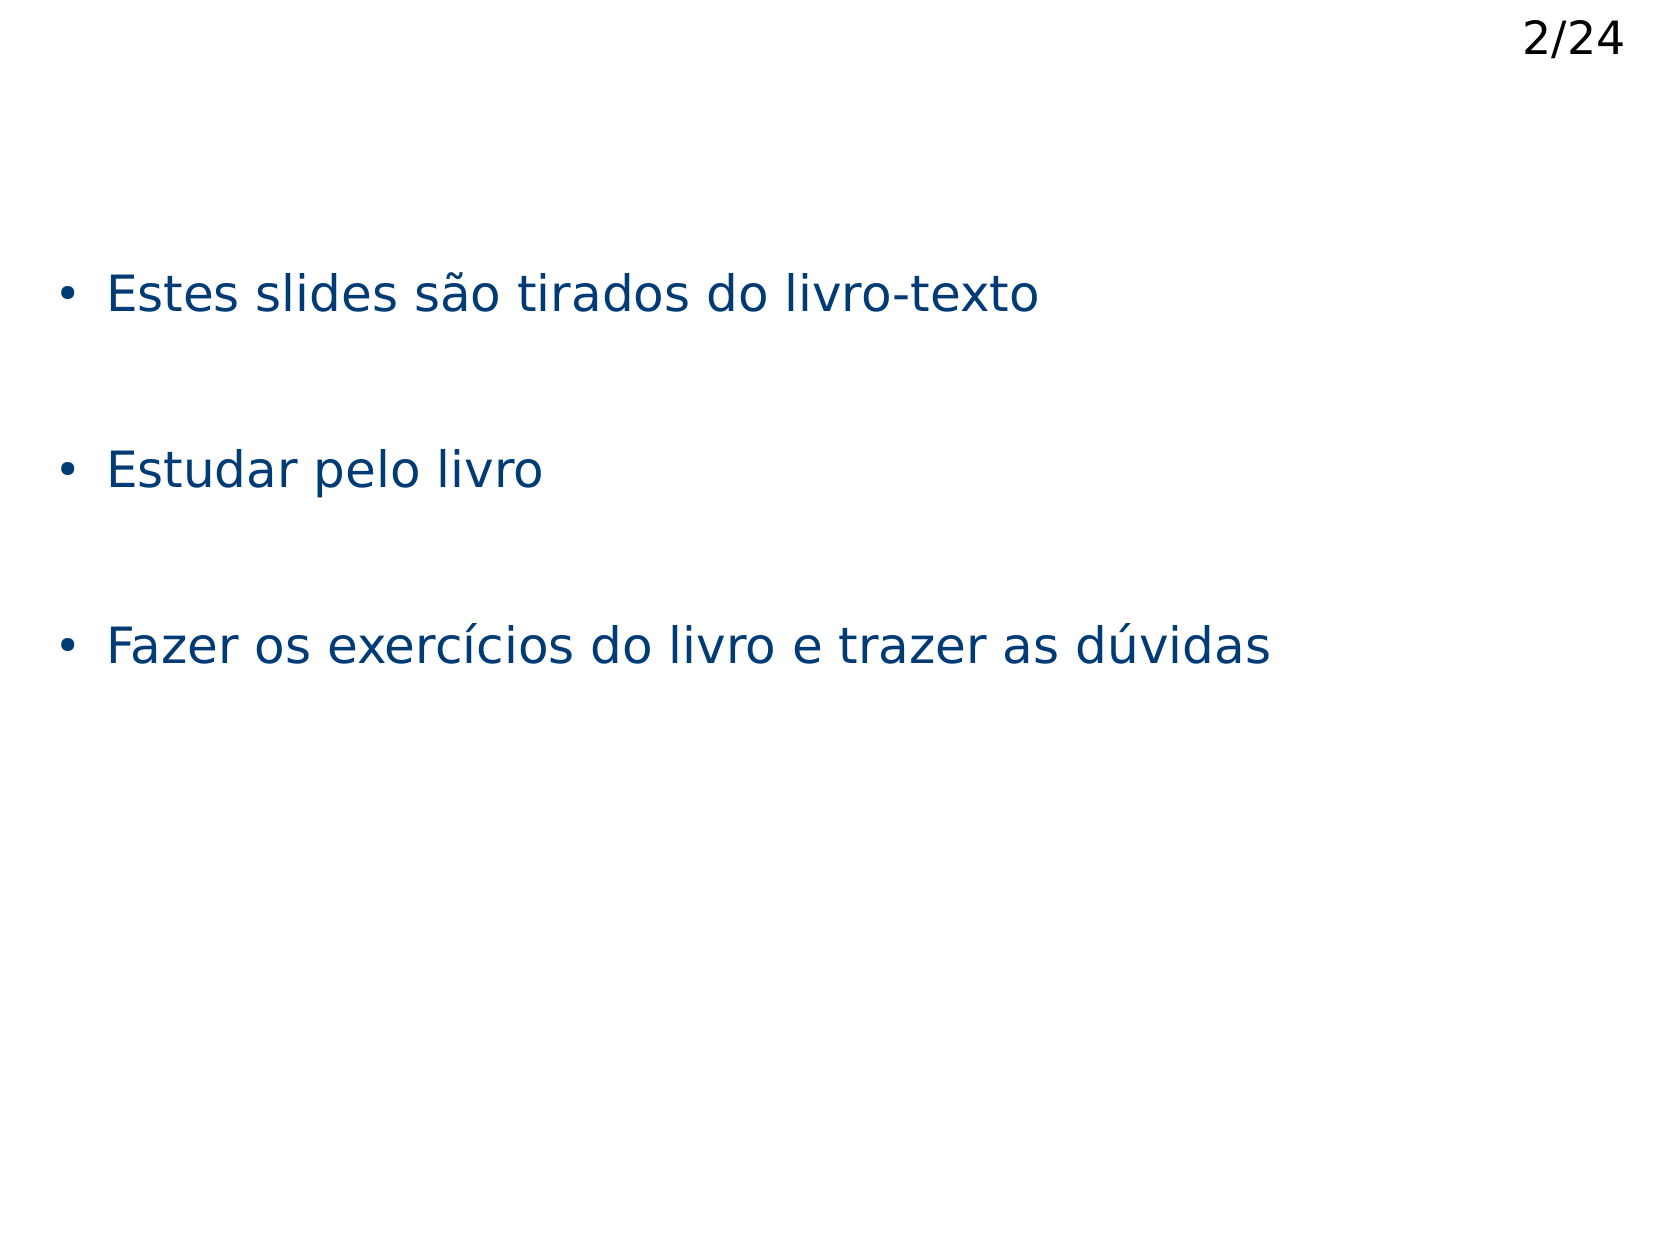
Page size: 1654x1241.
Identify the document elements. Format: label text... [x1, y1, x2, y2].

list Estes slides são tirados do livro-texto Estudar pelo livro Fazer os exercícios do livro e trazer as dúvidas [59, 236, 1625, 1211]
